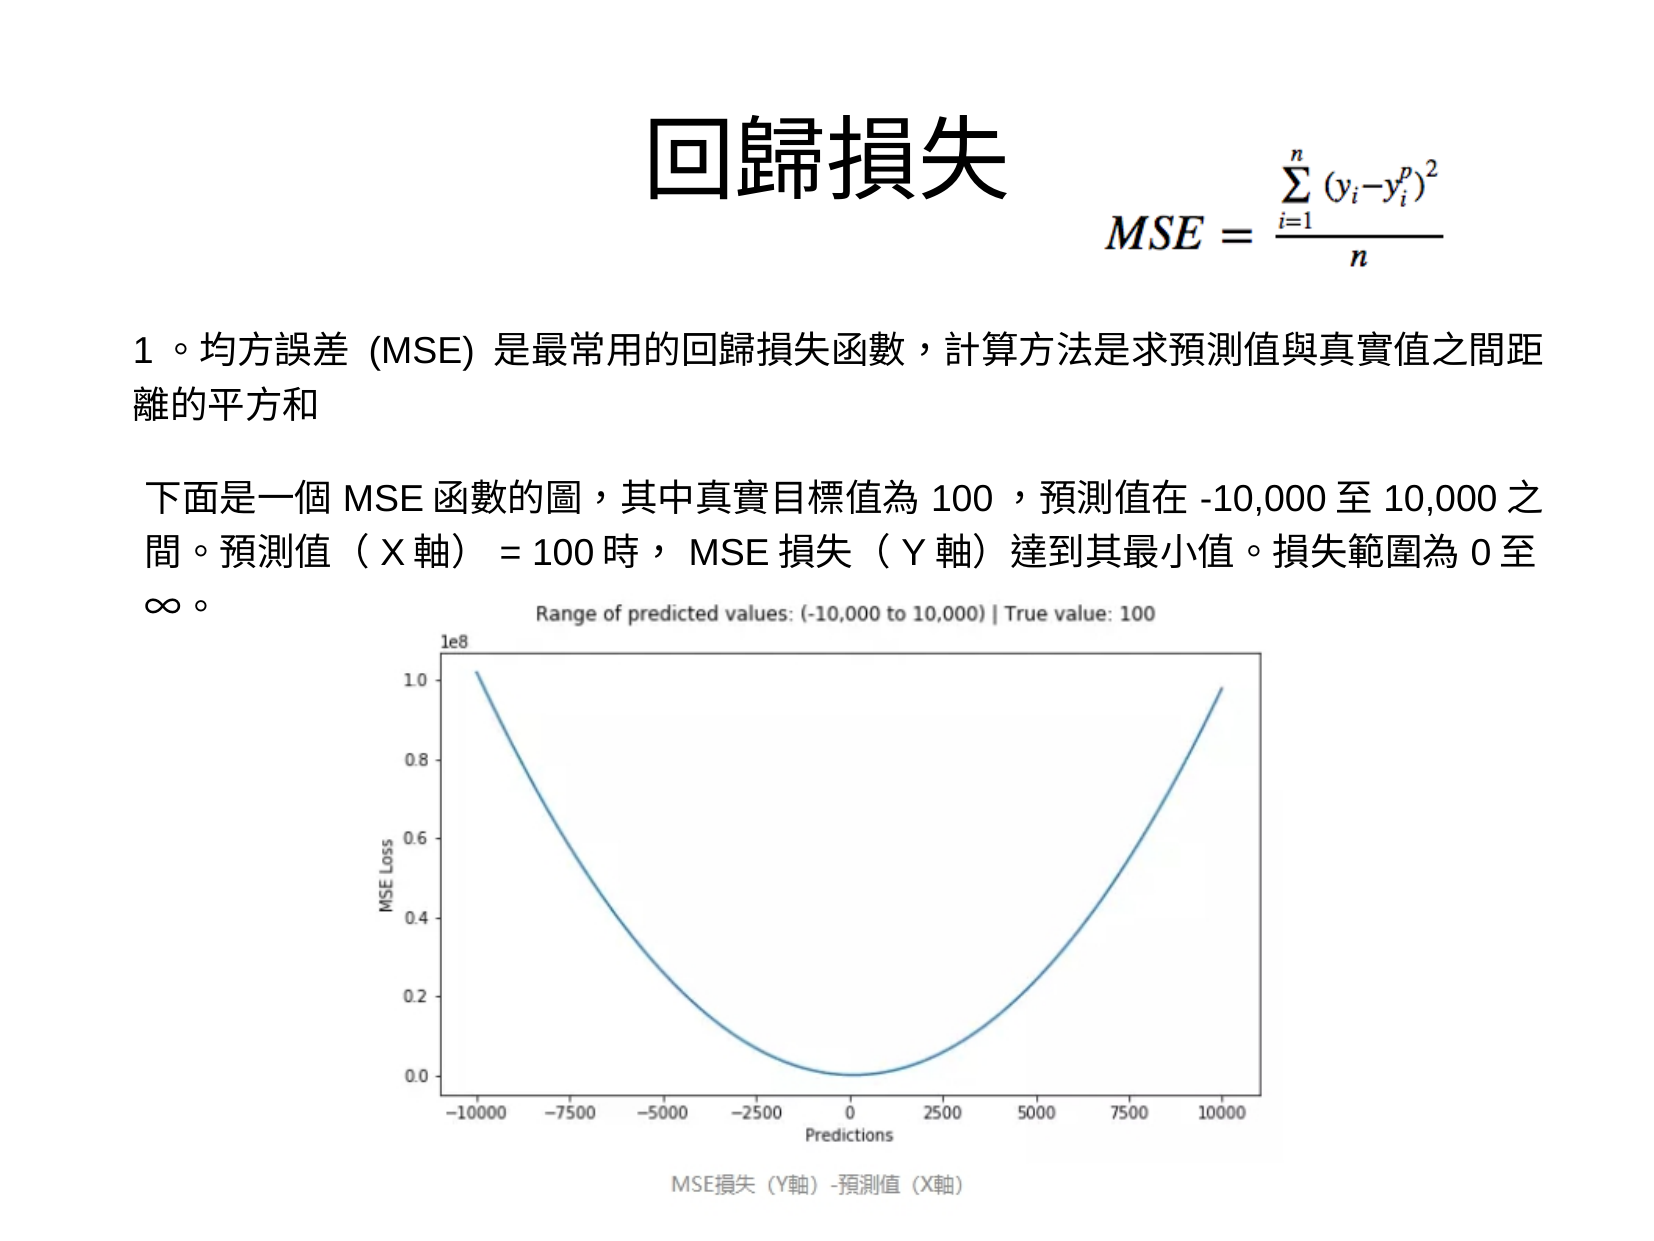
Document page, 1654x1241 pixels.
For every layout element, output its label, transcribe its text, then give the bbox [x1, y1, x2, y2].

title 回歸損失 [82, 49, 1571, 257]
text_box 下面是一個MSE函數的圖，其中真實目標值為100，預測值在-10,000至10,000之間。預測值（X軸）= 100時，MSE損失（Y軸）達到其最小值。損失範圍為0至∞。 [129, 460, 1560, 807]
picture [1086, 125, 1486, 284]
picture [345, 589, 1312, 1217]
text_box 1。均方誤差 (MSE) 是最常用的回歸損失函數，計算方法是求預測值與真實值之間距離的平方和 [118, 313, 1571, 443]
